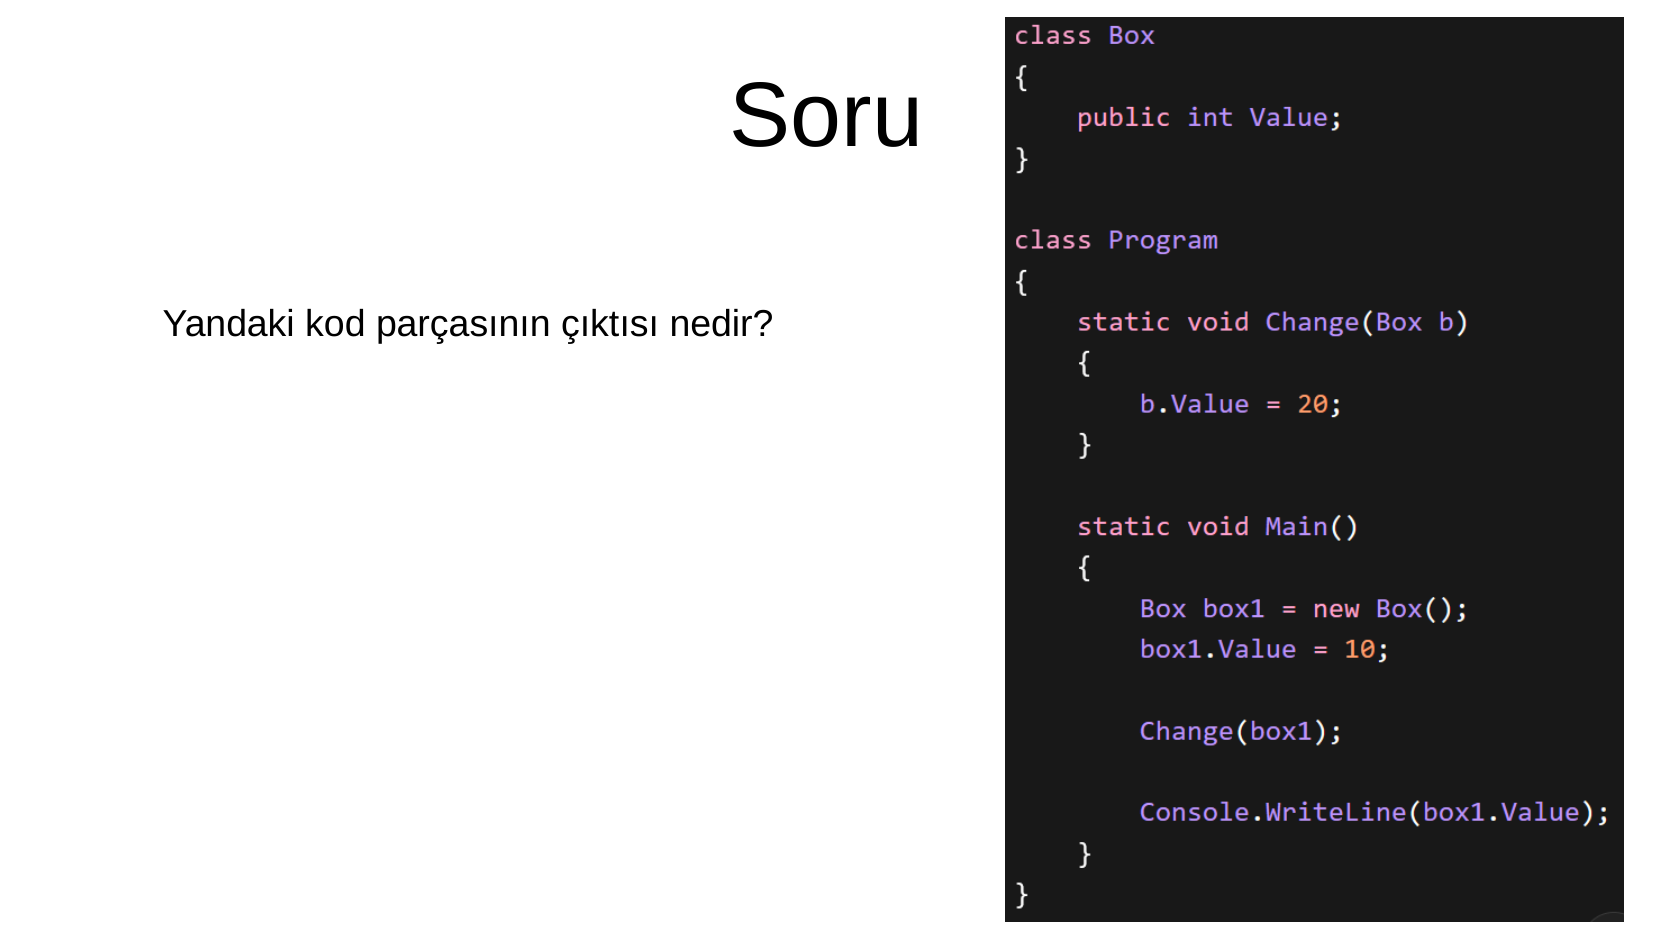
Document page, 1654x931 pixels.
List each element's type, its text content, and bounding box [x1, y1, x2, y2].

text_box Yandaki kod parçasının çıktısı nedir? [147, 295, 790, 353]
picture [1005, 17, 1624, 922]
title Soru [82, 37, 1005, 193]
